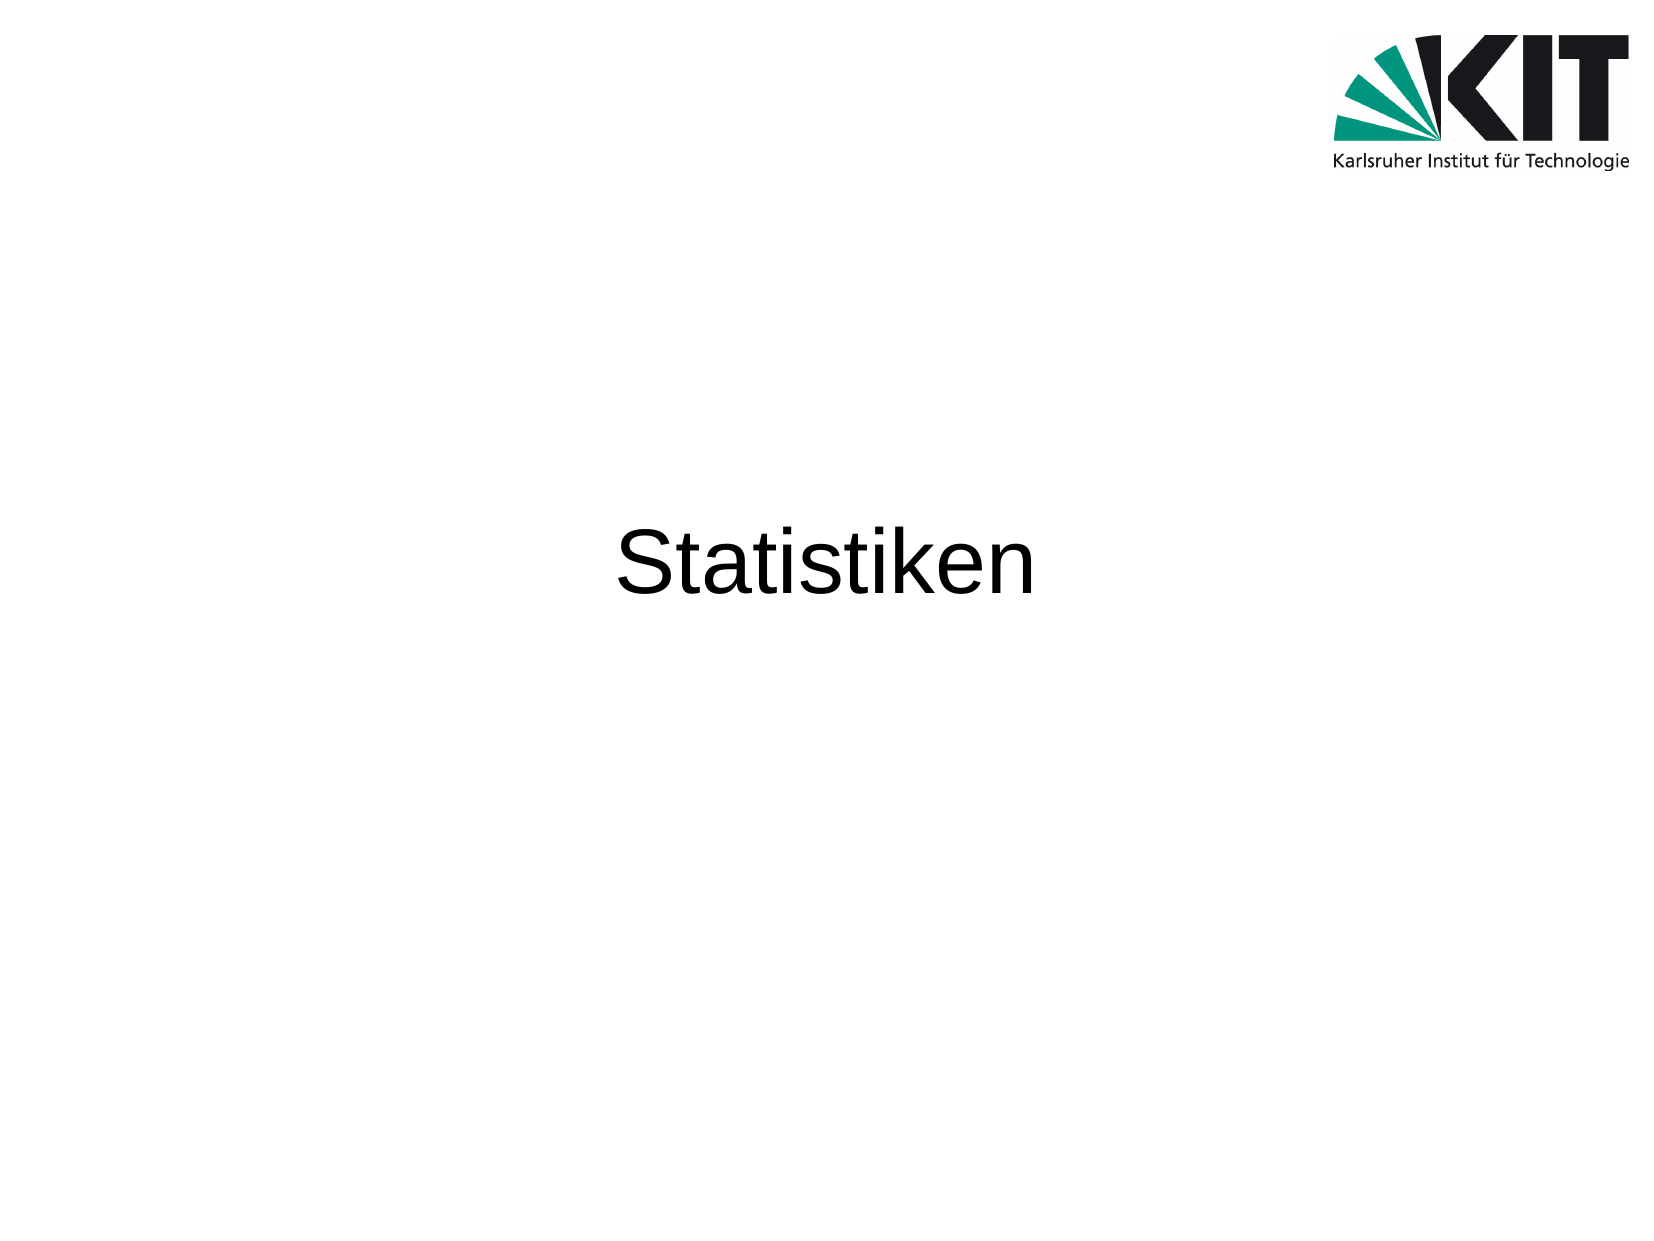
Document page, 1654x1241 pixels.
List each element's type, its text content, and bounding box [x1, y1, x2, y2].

picture [1334, 35, 1629, 171]
title Statistiken [82, 49, 1571, 1075]
